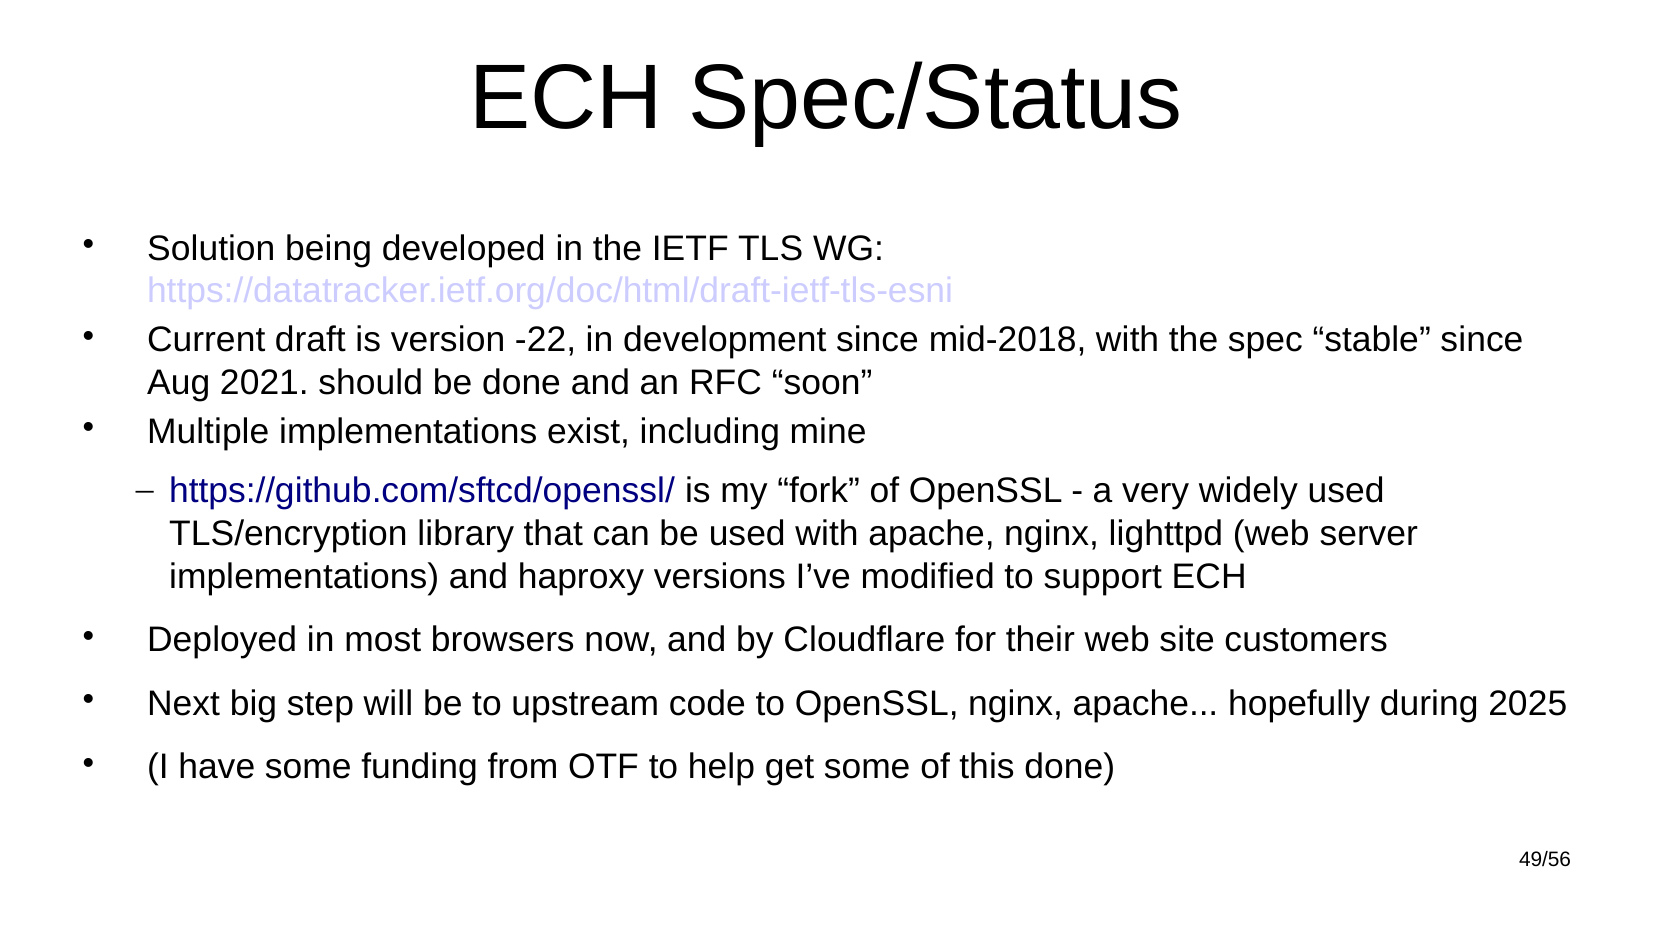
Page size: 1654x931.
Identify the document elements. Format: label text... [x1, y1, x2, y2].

list Solution being developed in the IETF TLS WG: https://datatracker.ietf.org/doc/html/draft-ietf-tls-esni Current draft is version -22, in development since mid-2018, with the spec “stable” since Aug 2021. should be done and an RFC “soon” Multiple implementations exist, including mine https://github.com/sftcd/openssl/ is my “fork” of OpenSSL - a very widely used TLS/encryption library that can be used with apache, nginx, lighttpd (web server implementations) and haproxy versions I’ve modified to support ECH Deployed in most browsers now, and by Cloudflare for their web site customers Next big step will be to upstream code to OpenSSL, nginx, apache... hopefully during 2025 (I have some funding from OTF to help get some of this done) [82, 175, 1571, 808]
title ECH Spec/Status [82, 36, 1571, 175]
